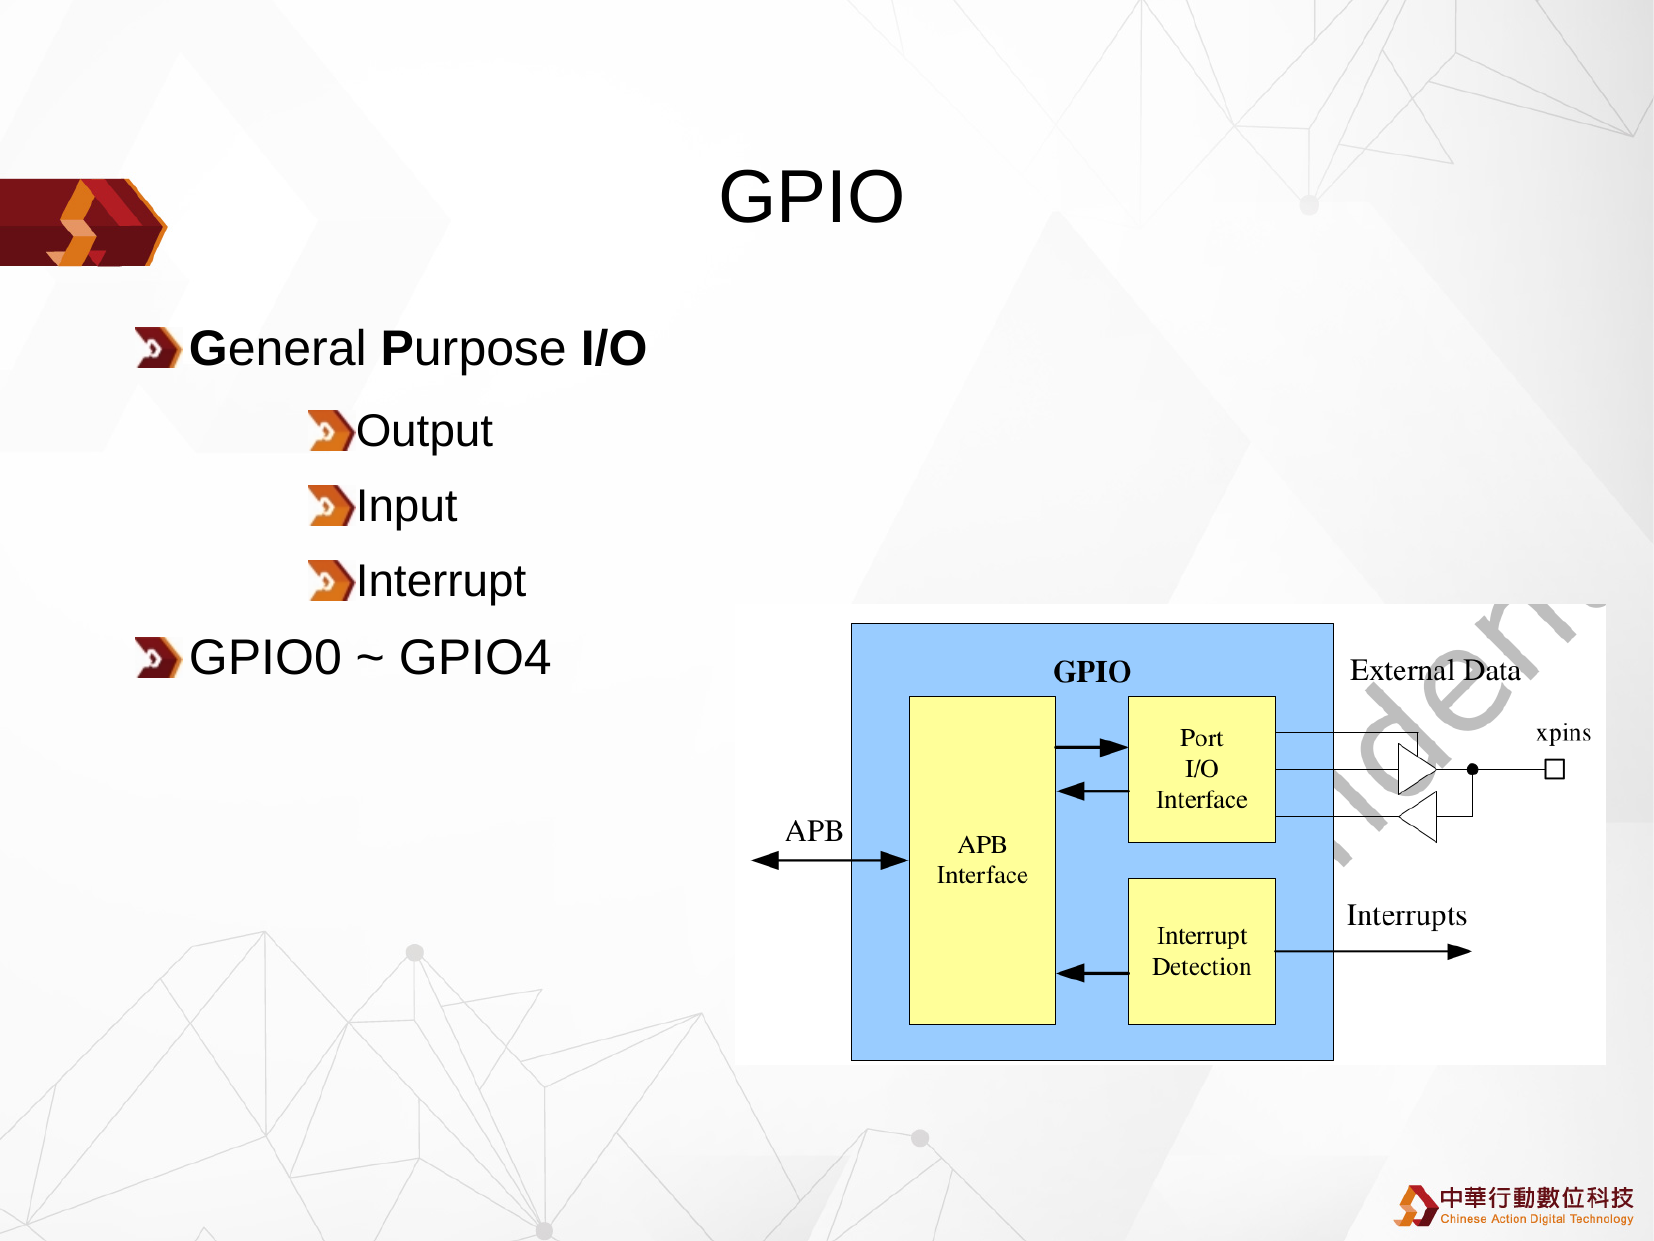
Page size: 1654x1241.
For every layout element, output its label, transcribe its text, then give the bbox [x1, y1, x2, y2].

picture [0, 0, 1654, 1241]
list General Purpose I/O Output Input Interrupt GPIO0 ~ GPIO4 [118, 319, 1571, 1040]
title GPIO [118, 112, 1506, 281]
